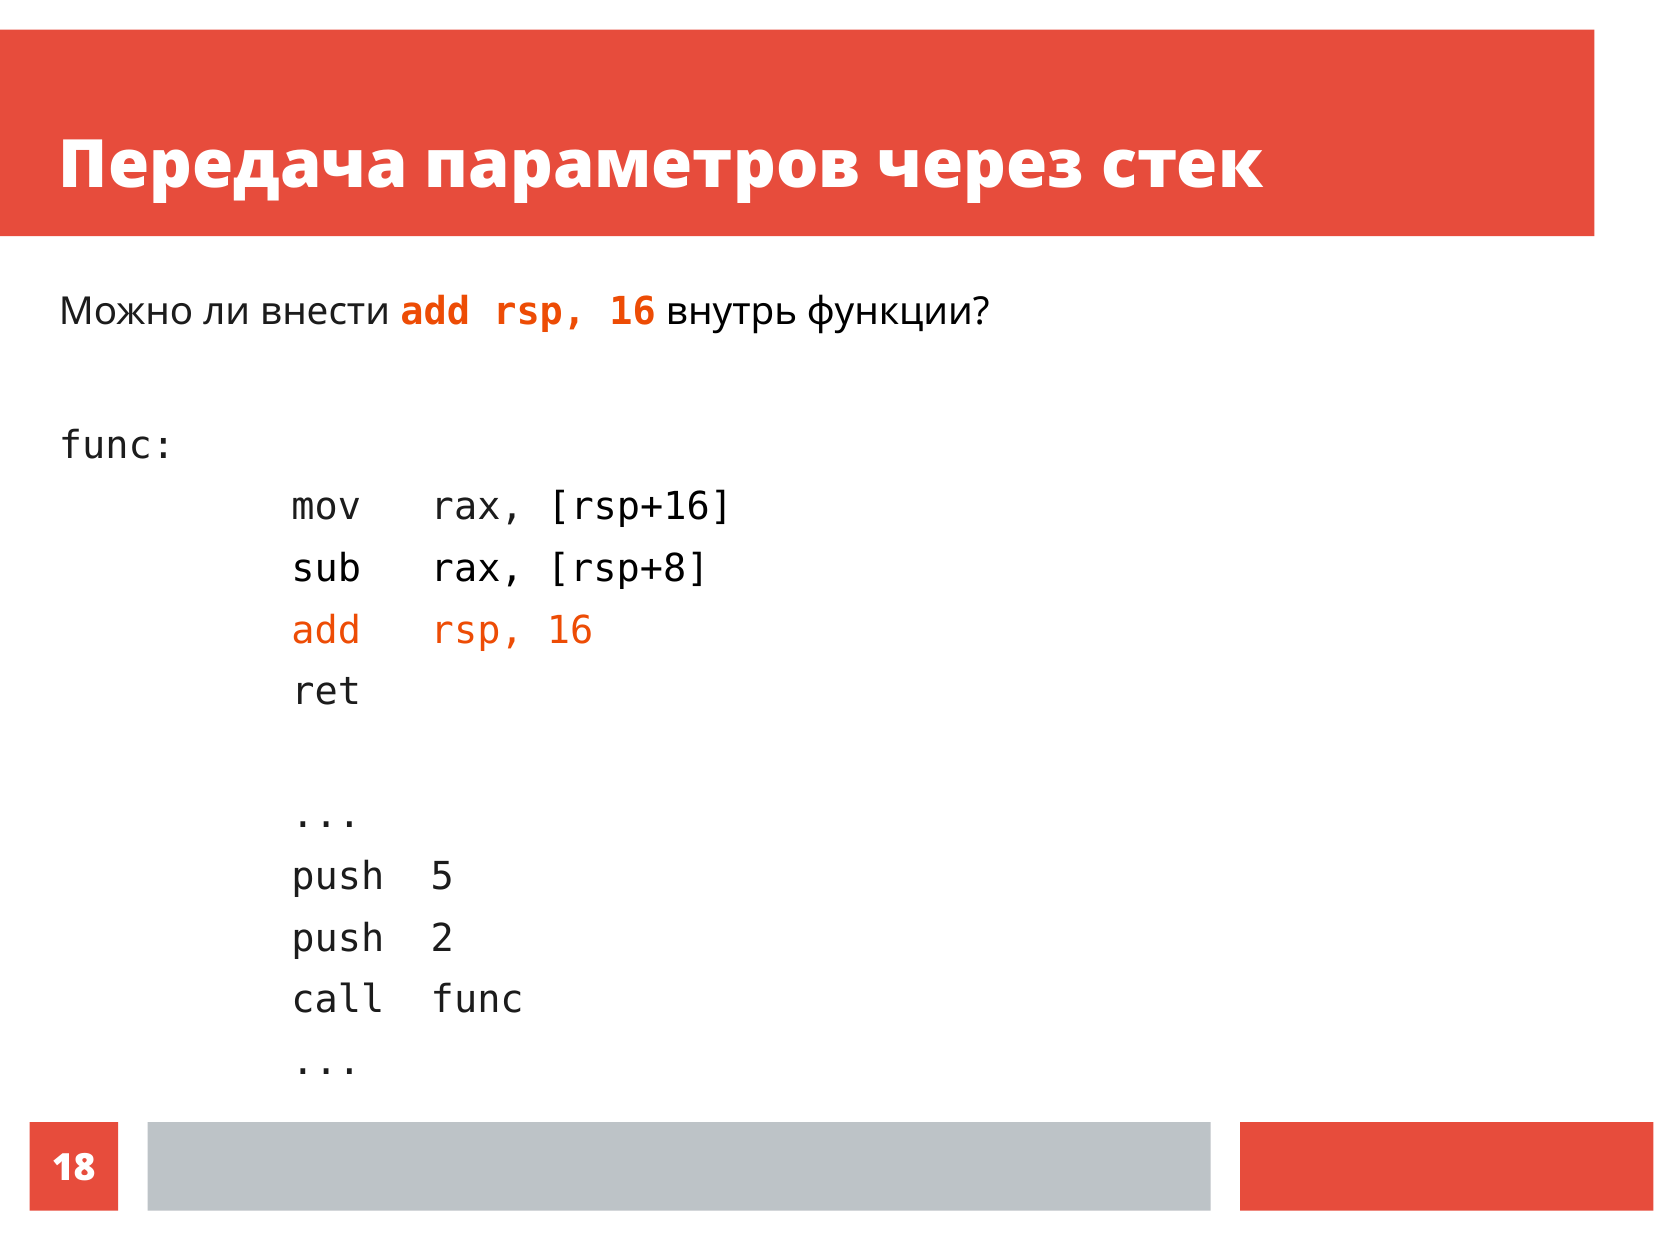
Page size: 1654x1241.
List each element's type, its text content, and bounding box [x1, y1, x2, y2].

title Передача параметров через стек [59, 59, 1595, 207]
list Можно ли внести add rsp, 16 внутрь функции? func: mov rax, [rsp+16] sub rax, [rsp+8] add rsp, 16 ret ... push 5 push 2 call func ... [59, 283, 1560, 1093]
